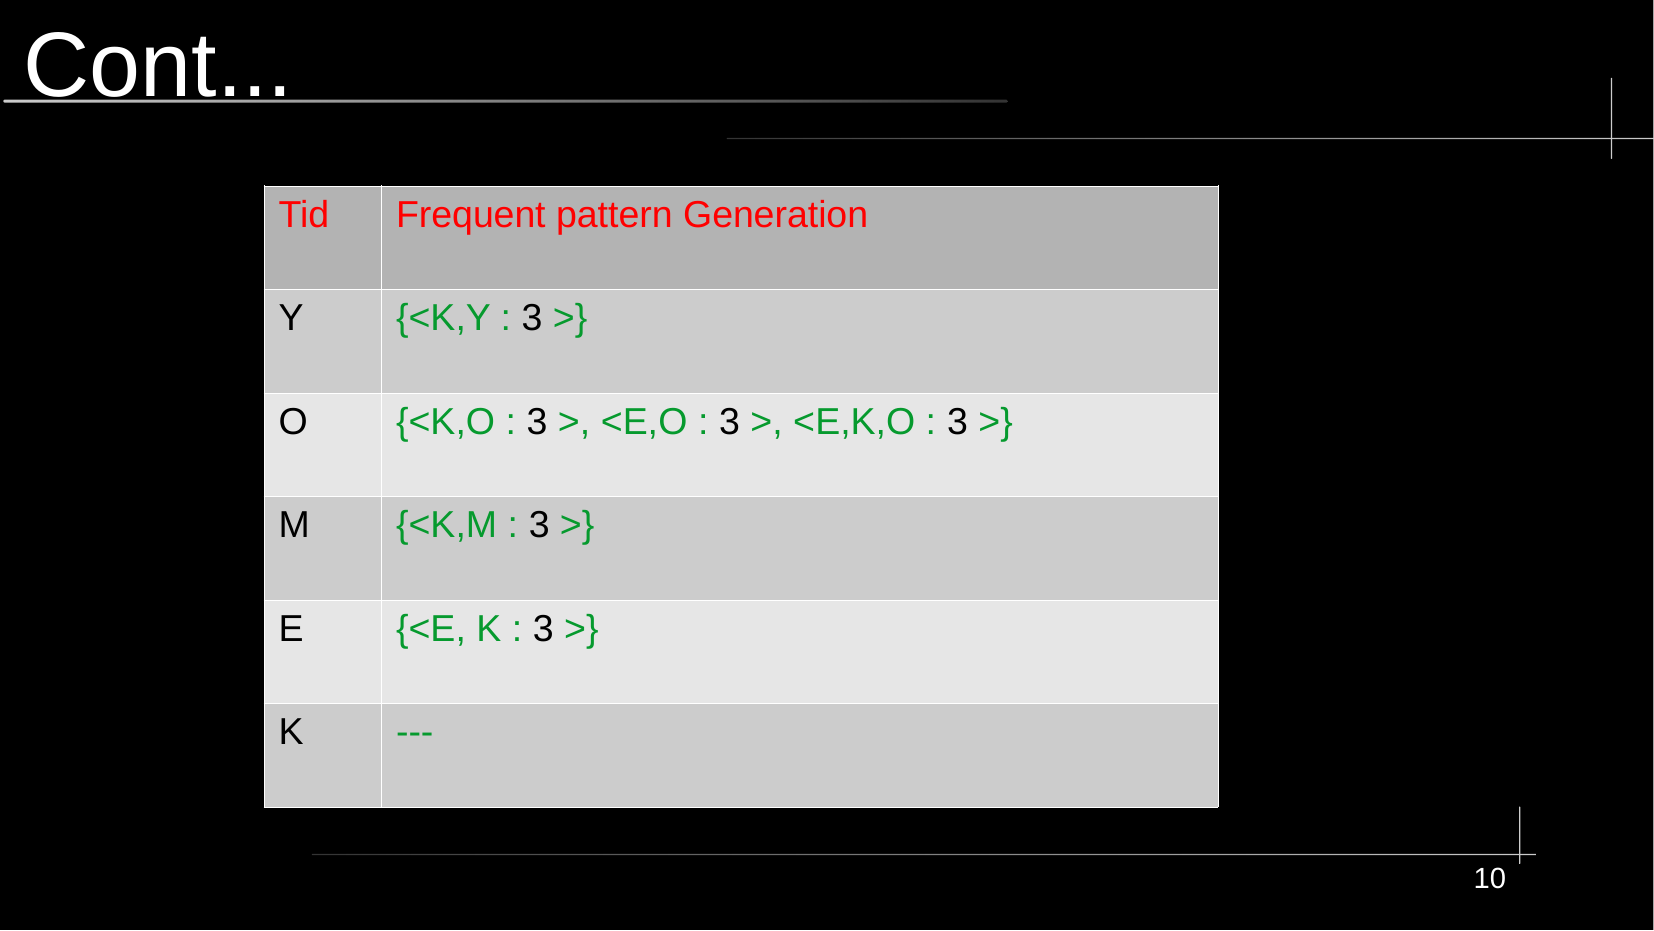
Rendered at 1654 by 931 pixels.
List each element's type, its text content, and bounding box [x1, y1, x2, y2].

table_cell {<K,M : 3 >} [382, 497, 1218, 600]
table_header Frequent pattern Generation [382, 187, 1218, 289]
title Cont... [23, 11, 1589, 119]
table_cell E [265, 601, 381, 703]
table_cell {<K,O : 3 >, <E,O : 3 >, <E,K,O : 3 >} [382, 394, 1218, 496]
table_cell M [265, 497, 381, 600]
table_cell {<K,Y : 3 >} [382, 290, 1218, 393]
table_header Tid [265, 187, 381, 289]
table_cell --- [382, 704, 1218, 807]
table_cell O [265, 394, 381, 496]
table_cell {<E, K : 3 >} [382, 601, 1218, 703]
table_cell K [265, 704, 381, 807]
table_cell Y [265, 290, 381, 393]
